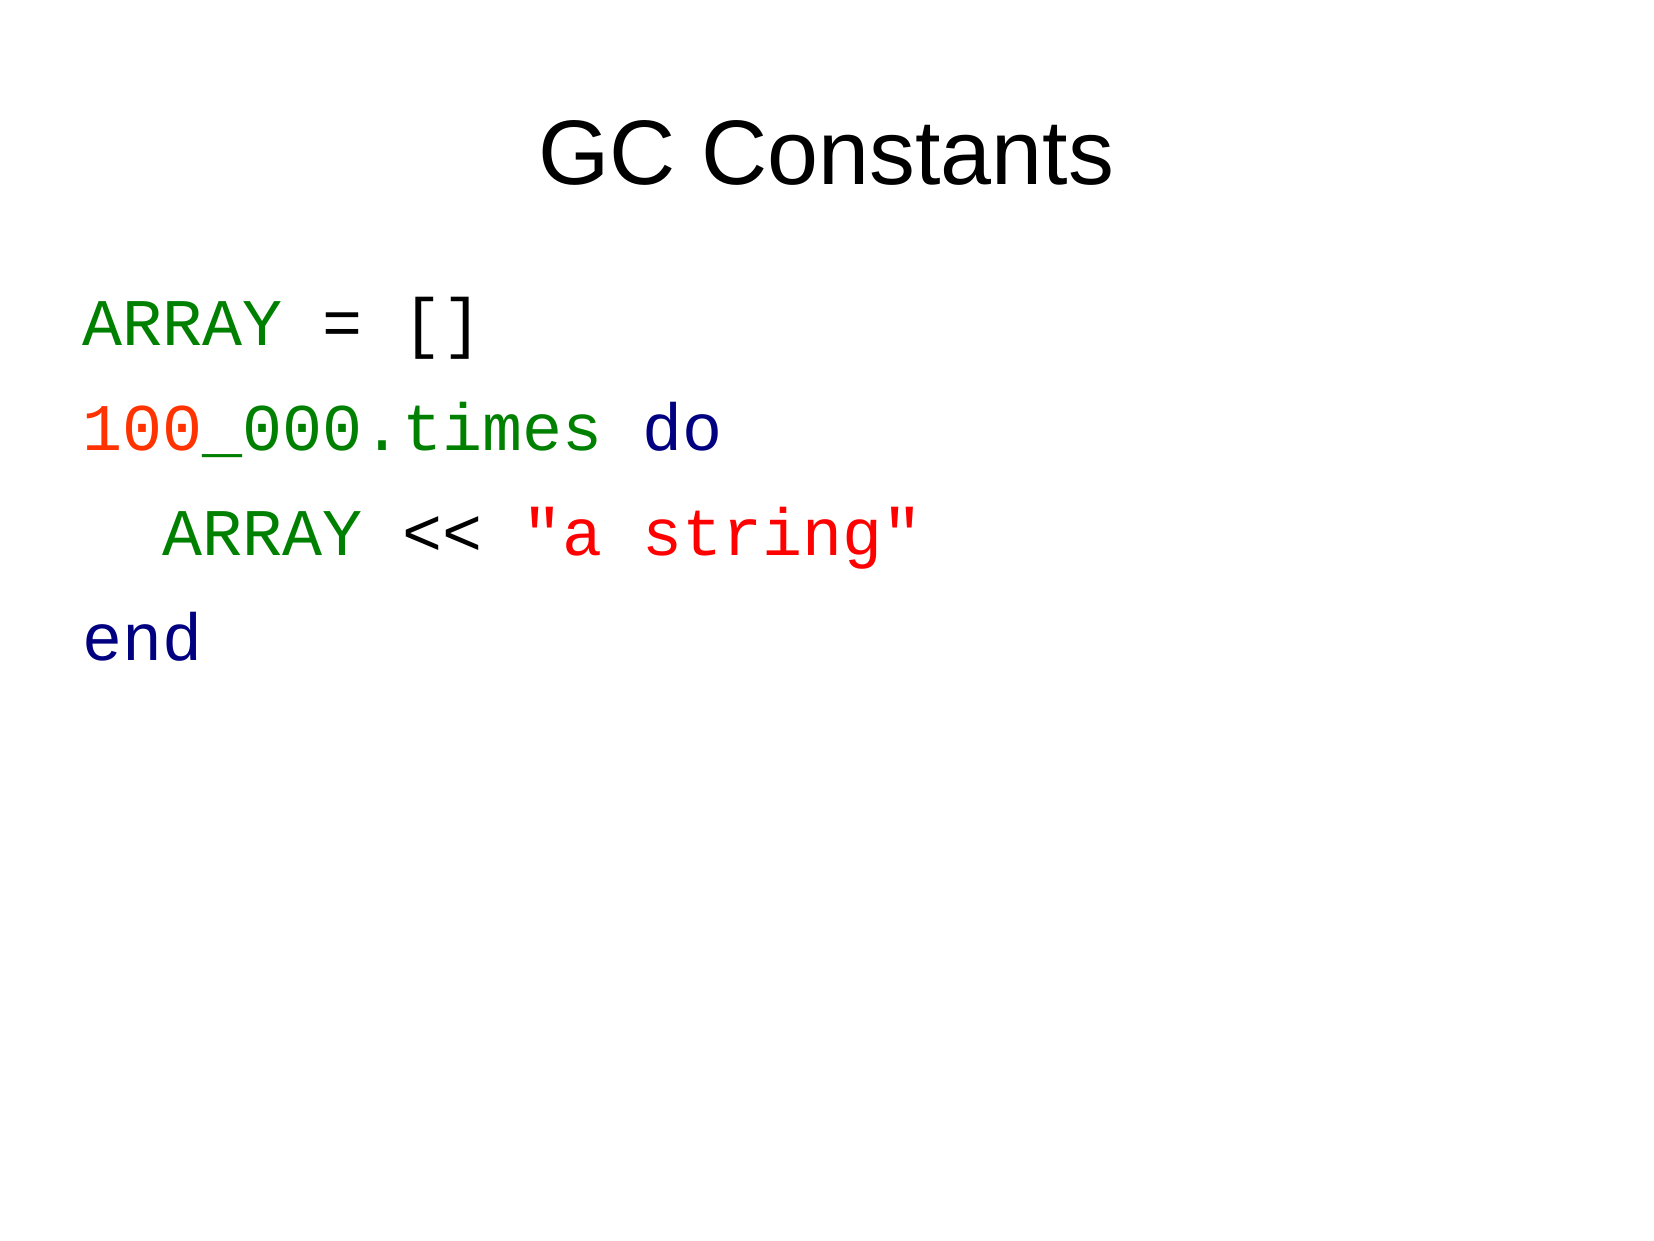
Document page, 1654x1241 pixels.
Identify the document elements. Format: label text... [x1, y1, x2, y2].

title GC Constants [82, 49, 1571, 257]
list ARRAY = [] 100_000.times do ARRAY << "a string" end [82, 290, 1571, 1010]
